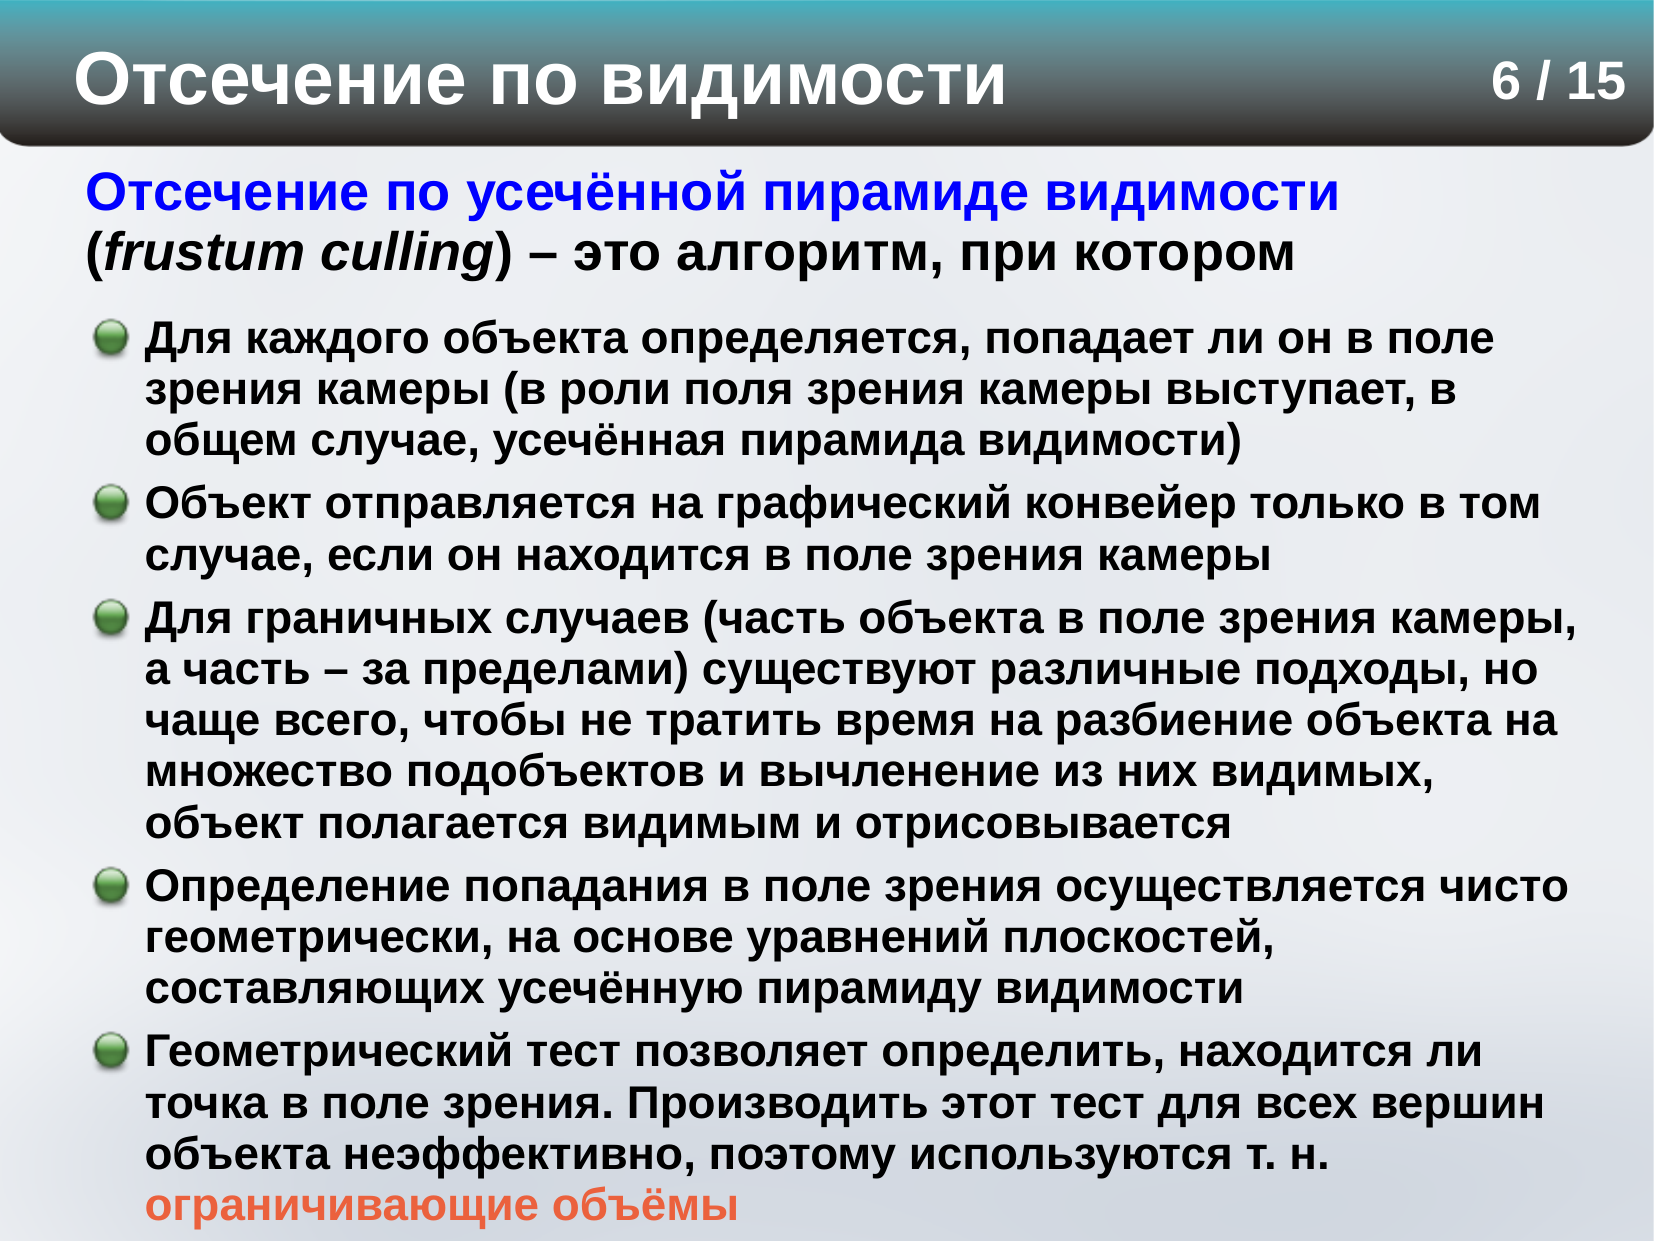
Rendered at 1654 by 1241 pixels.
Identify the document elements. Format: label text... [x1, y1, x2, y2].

picture [0, 0, 1654, 1241]
text_box Отсечение по видимости [59, 29, 1418, 129]
text_box Отсечение по усечённой пирамиде видимости (frustum culling) – это алгоритм, при котором Для каждого объекта определяется, попадает ли он в поле зрения камеры (в роли поля зрения камеры выступает, в общем случае, усечённая пирамида видимости) Объект отправляется на графический конвейер только в том случае, если он находится в поле зрения камеры Для граничных случаев (часть объекта в поле зрения камеры, а часть – за пределами) существуют различные подходы, но чаще всего, чтобы не тратить время на разбиение объекта на множество подобъектов и вычленение из них видимых, объект полагается видимым и отрисовывается Определение попадания в поле зрения осуществляется чисто геометрически, на основе уравнений плоскостей, составляющих усечённую пирамиду видимости Геометрический тест позволяет определить, находится ли точка в поле зрения. Производить этот тест для всех вершин объекта неэффективно, поэтому используются т. н. ограничивающие объёмы [70, 153, 1595, 1238]
text_box <номер> / 15 [1476, 42, 1654, 179]
